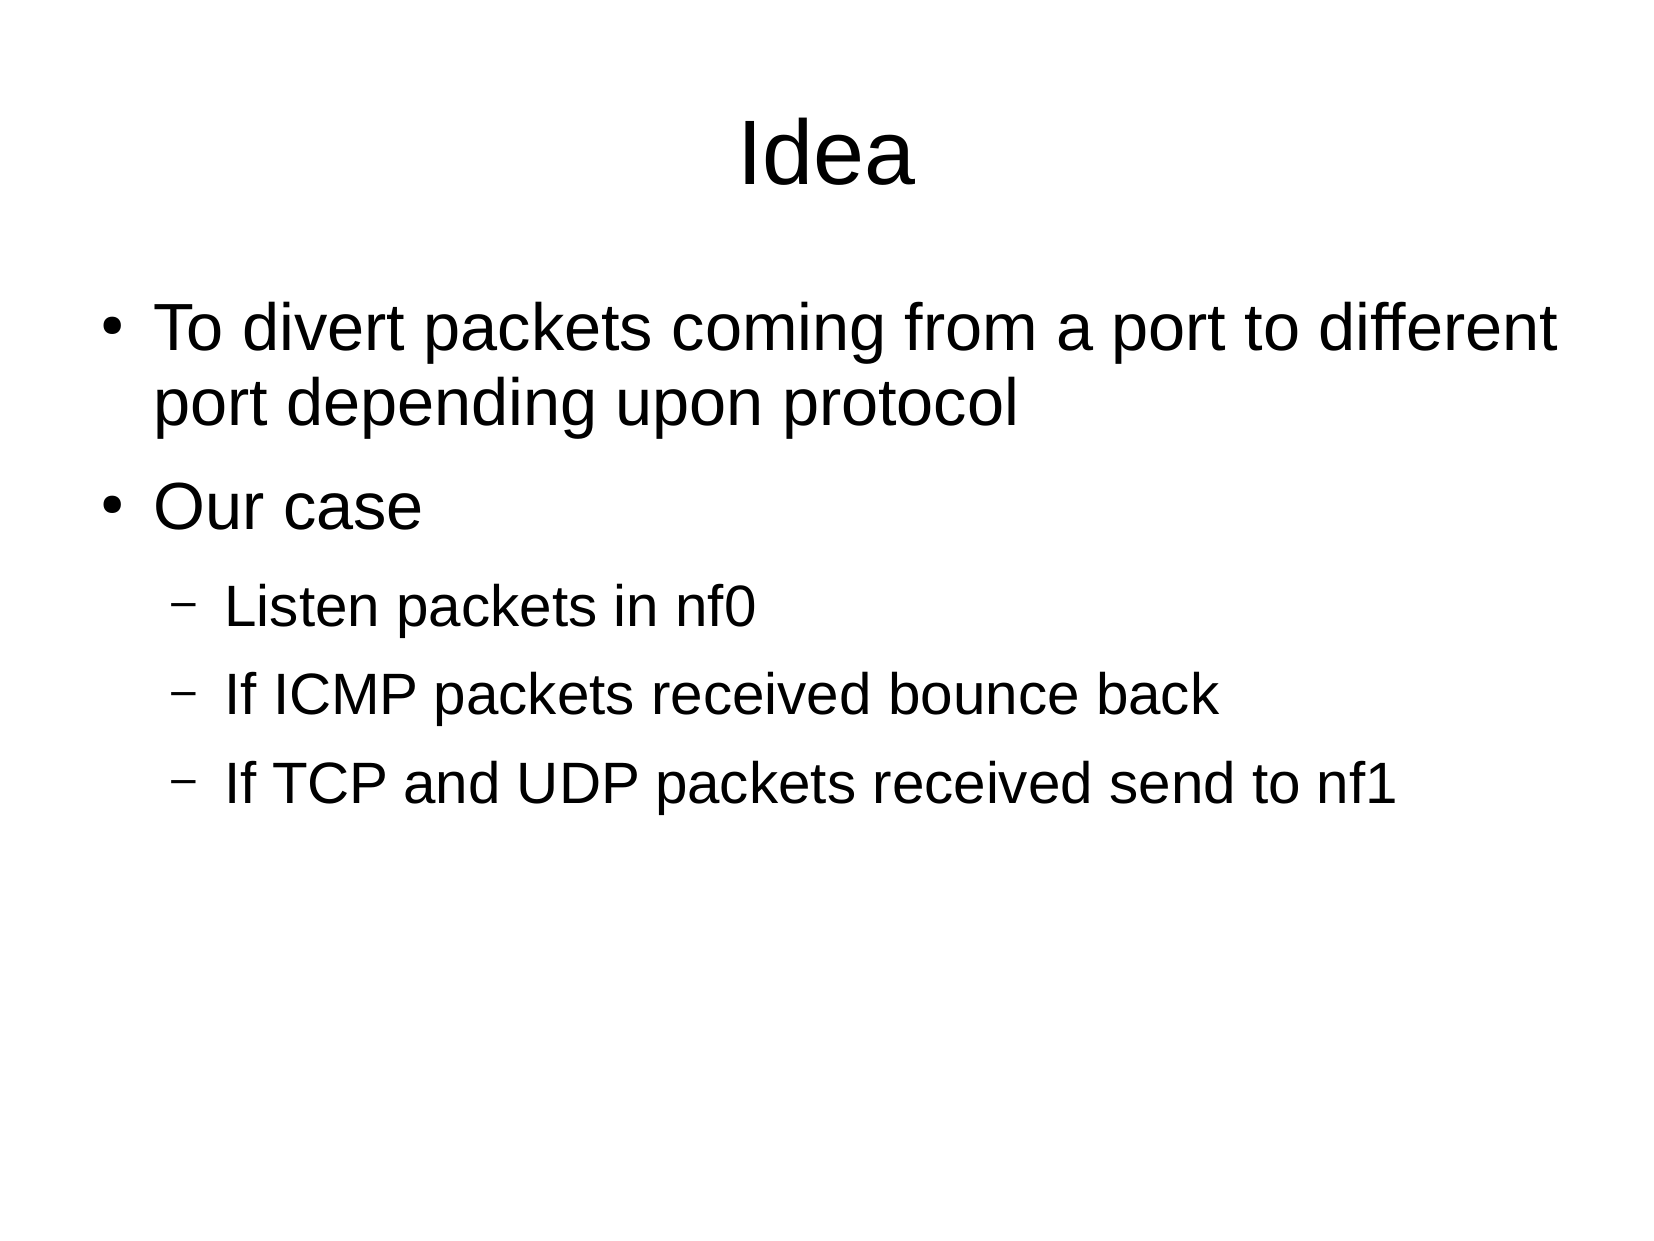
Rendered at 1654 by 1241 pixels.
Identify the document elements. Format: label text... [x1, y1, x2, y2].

title Idea [82, 49, 1571, 257]
list To divert packets coming from a port to different port depending upon protocol Our case Listen packets in nf0 If ICMP packets received bounce back If TCP and UDP packets received send to nf1 [82, 290, 1571, 1010]
